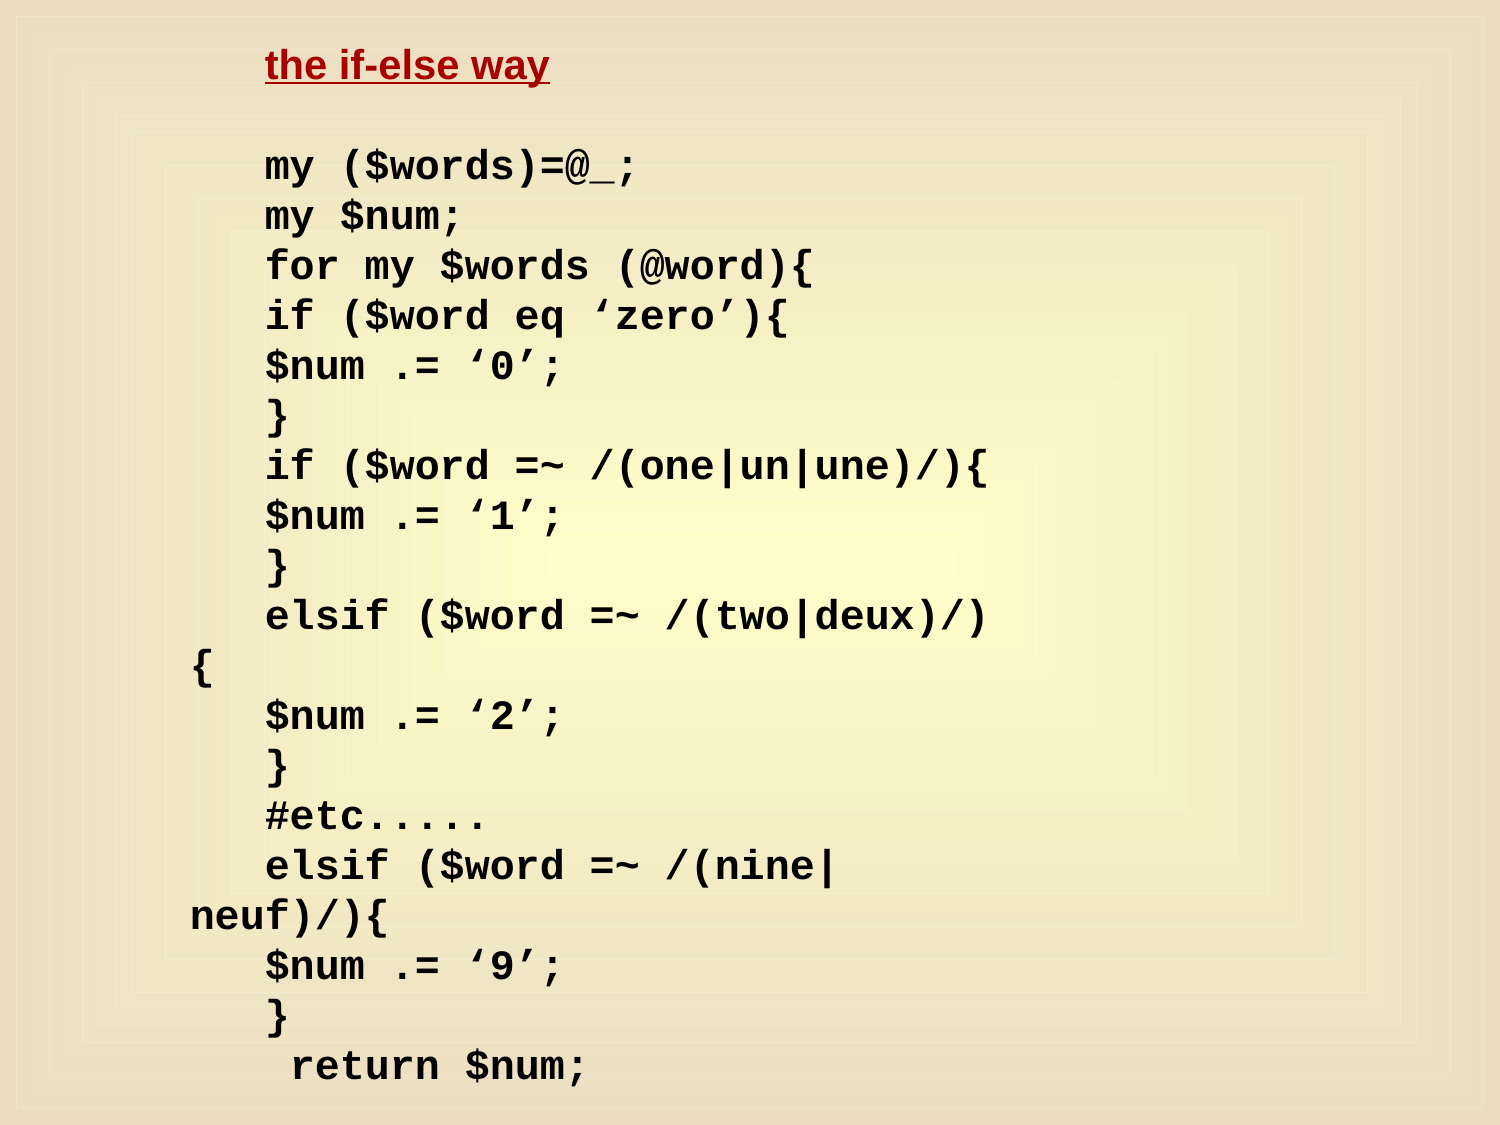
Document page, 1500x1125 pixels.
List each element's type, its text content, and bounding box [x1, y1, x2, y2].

text_box the if-else way my ($words)=@_; my $num; for my $words (@word){ if ($word eq ‘zero’){ $num .= ‘0’; } if ($word =~ /(one|un|une)/){ $num .= ‘1’; } elsif ($word =~ /(two|deux)/){ $num .= ‘2’; } #etc..... elsif ($word =~ /(nine|neuf)/){ $num .= ‘9’; } return $num; [174, 29, 1022, 1096]
